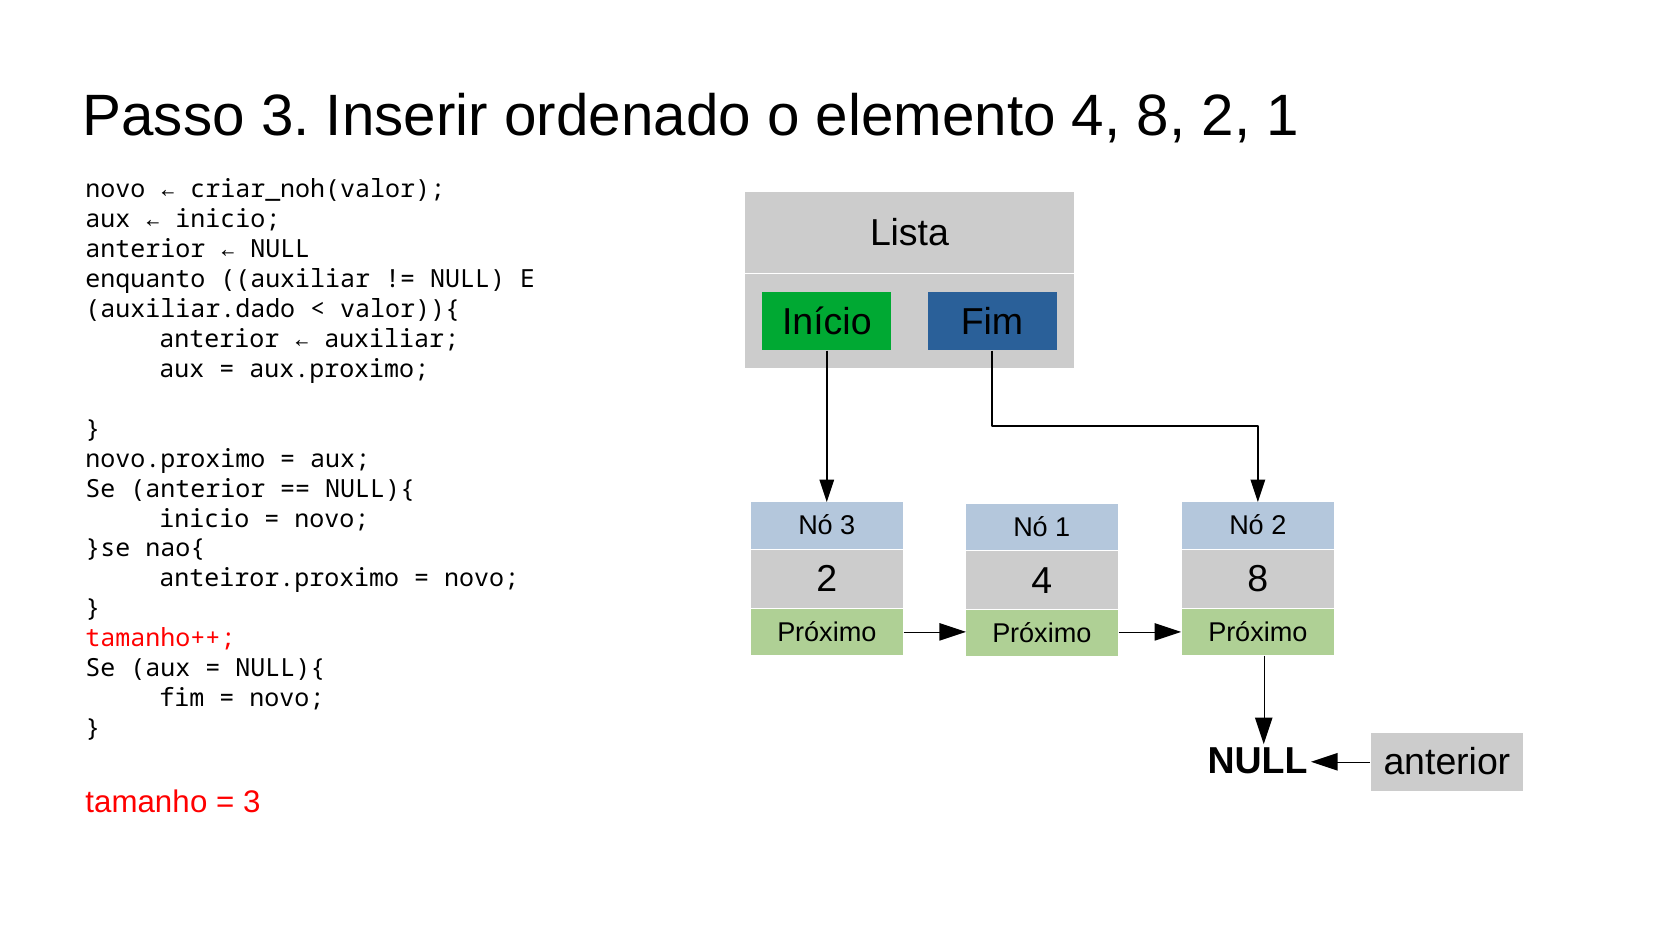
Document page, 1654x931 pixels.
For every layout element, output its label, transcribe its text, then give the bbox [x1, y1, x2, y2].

text_box Próximo [750, 608, 904, 656]
text_box Próximo [965, 609, 1119, 657]
text_box Nó 2 [1181, 501, 1335, 550]
text_box Nó 1 [965, 503, 1119, 551]
text_box Lista [744, 191, 1075, 273]
text_box anterior [1370, 732, 1524, 792]
text_box novo ← criar_noh(valor); aux ← inicio; anterior ← NULL enquanto ((auxiliar != NULL) E (auxiliar.dado < valor)){ anterior ← auxiliar; aux = aux.proximo; } novo.proximo = aux; Se (anterior == NULL){ inicio = novo; }se nao{ anteiror.proximo = novo; } tamanho++; Se (aux = NULL){ fim = novo; } [70, 165, 615, 779]
text_box Nó 3 [750, 501, 904, 550]
text_box 8 [1181, 550, 1335, 608]
text_box Fim [927, 291, 1058, 351]
text_box NULL [1192, 732, 1323, 790]
text_box Próximo [1181, 608, 1335, 656]
text_box 2 [750, 550, 904, 608]
text_box tamanho = 3 [70, 779, 276, 827]
text_box Início [761, 291, 892, 351]
text_box [744, 273, 1075, 369]
title Passo 3. Inserir ordenado o elemento 4, 8, 2, 1 [82, 37, 1571, 193]
text_box 4 [965, 551, 1119, 609]
